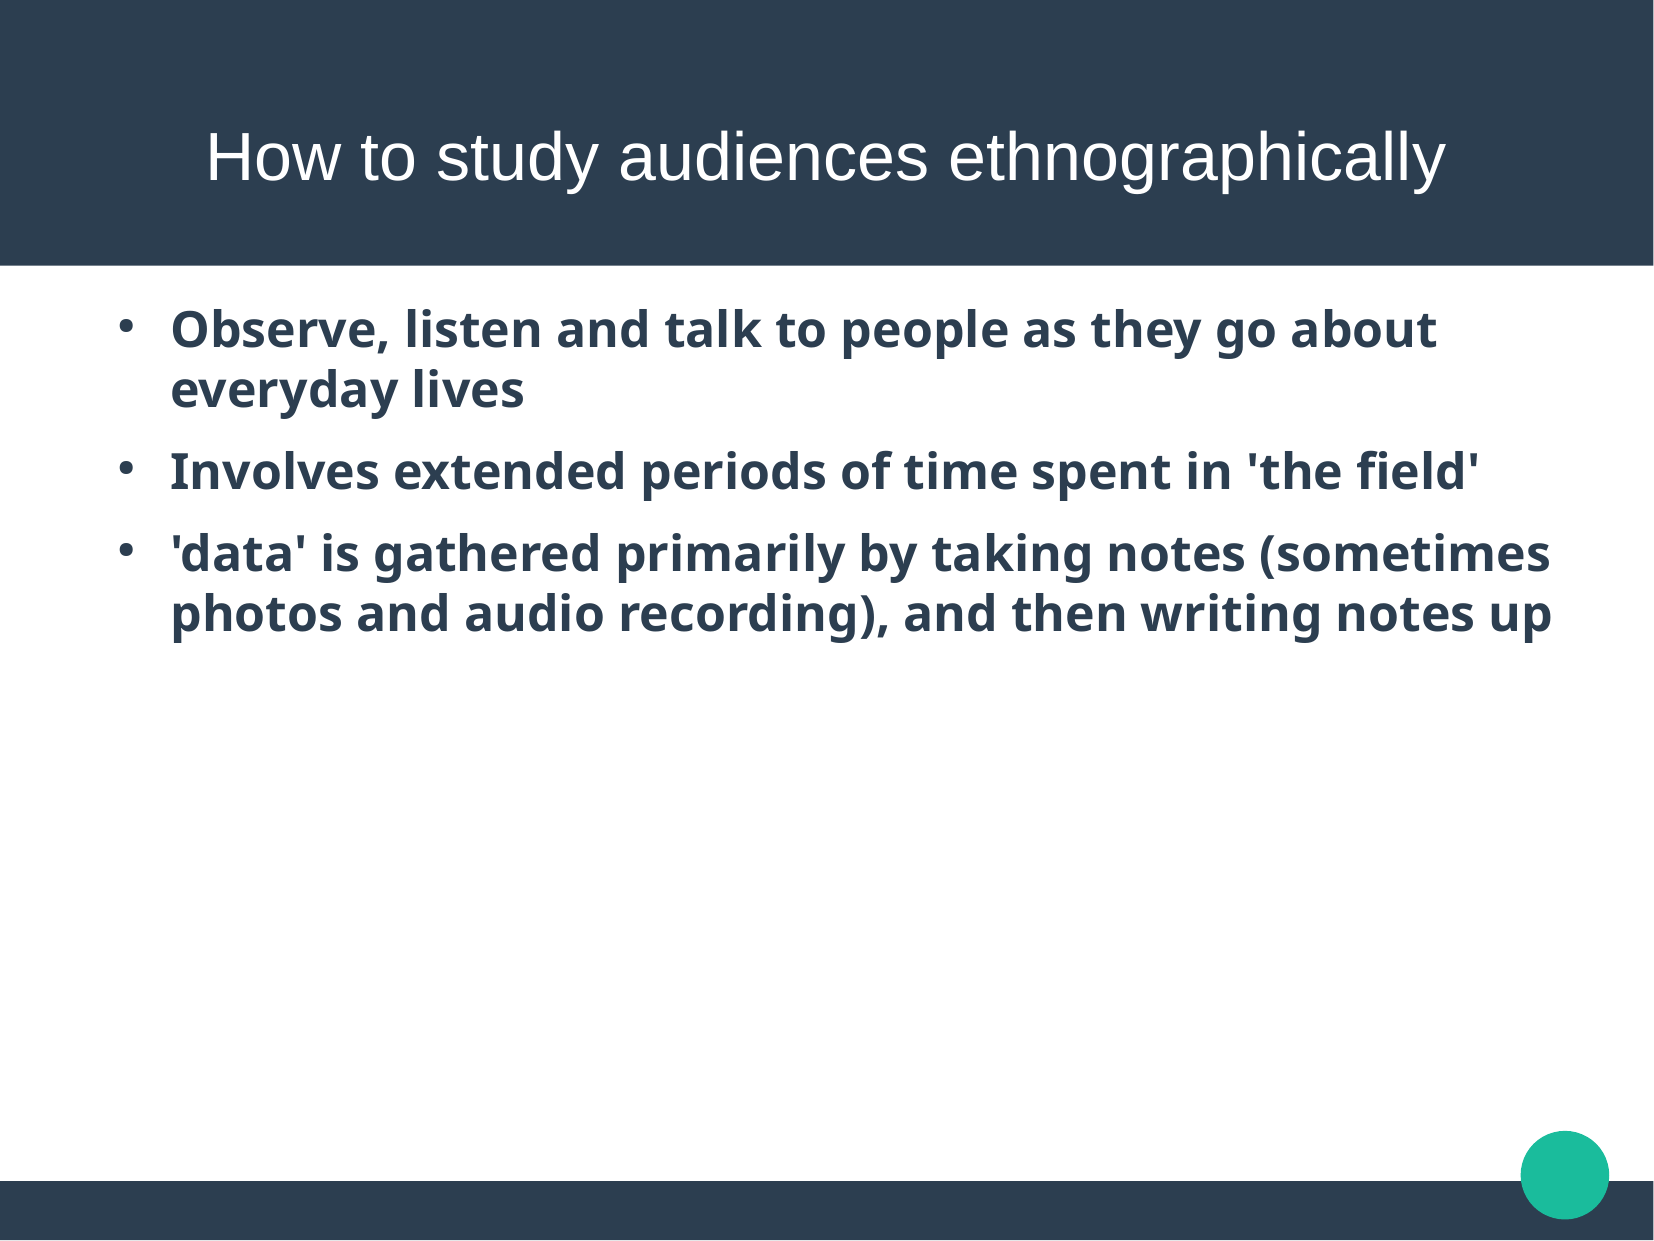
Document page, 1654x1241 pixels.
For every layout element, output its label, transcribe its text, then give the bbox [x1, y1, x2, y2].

list Observe, listen and talk to people as they go about everyday lives Involves extended periods of time spent in 'the field' 'data' is gathered primarily by taking notes (sometimes photos and audio recording), and then writing notes up [82, 290, 1571, 1010]
title How to study audiences ethnographically [82, 49, 1571, 257]
